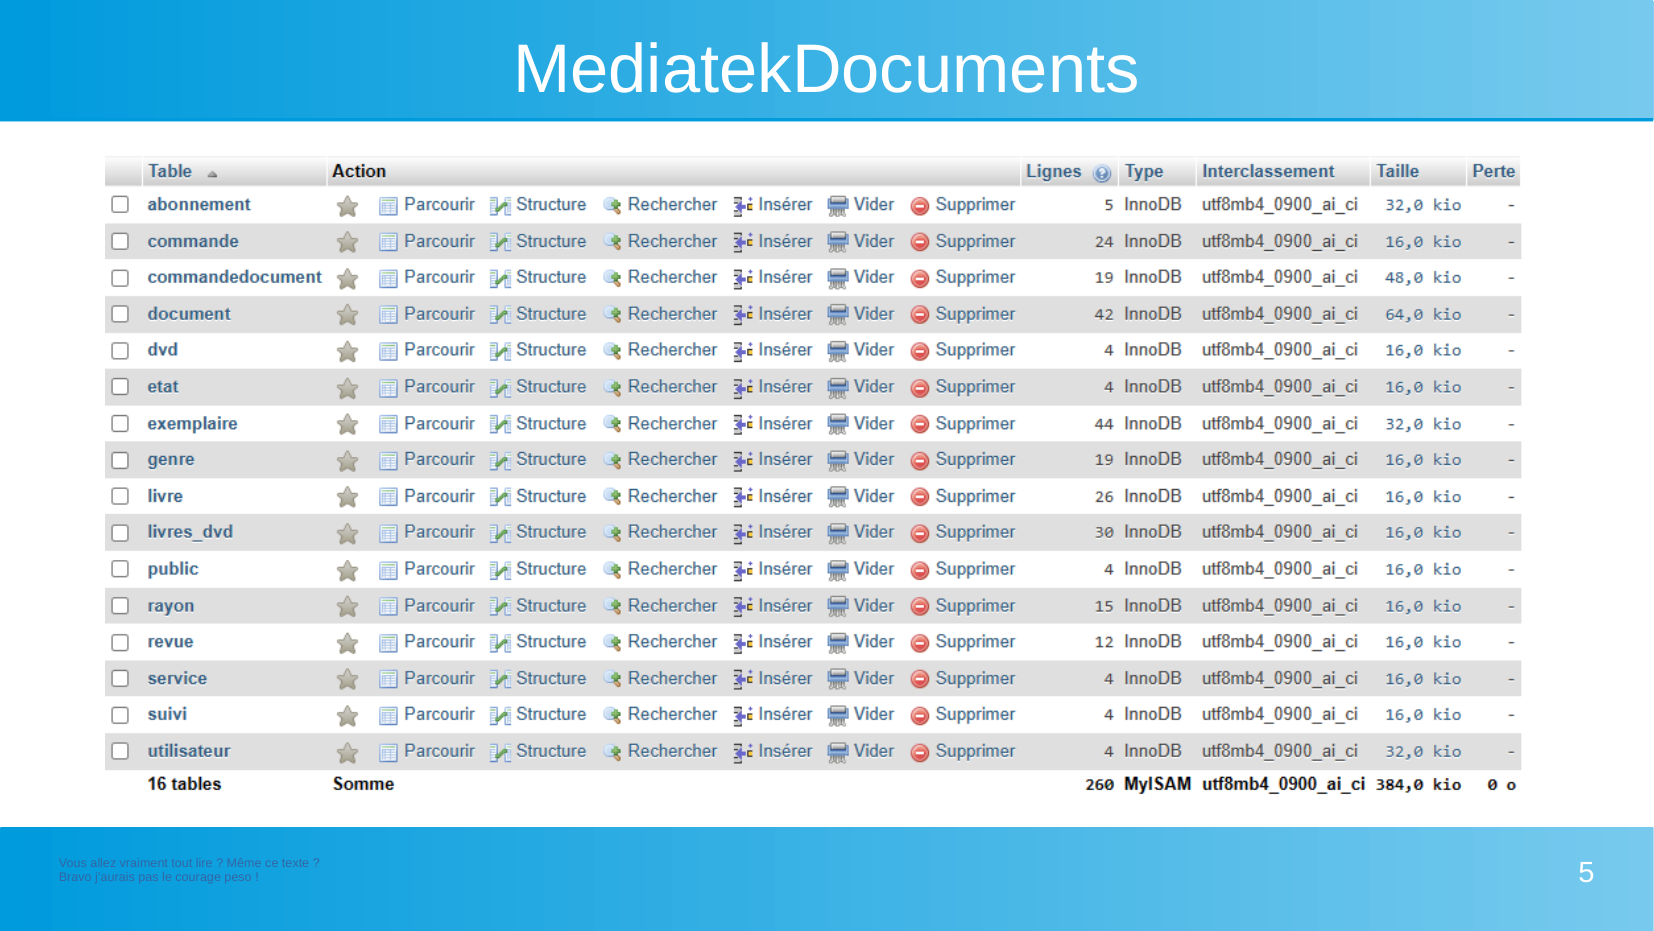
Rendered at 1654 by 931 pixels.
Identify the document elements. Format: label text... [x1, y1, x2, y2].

picture [105, 147, 1536, 798]
title MediatekDocuments [59, 29, 1595, 108]
